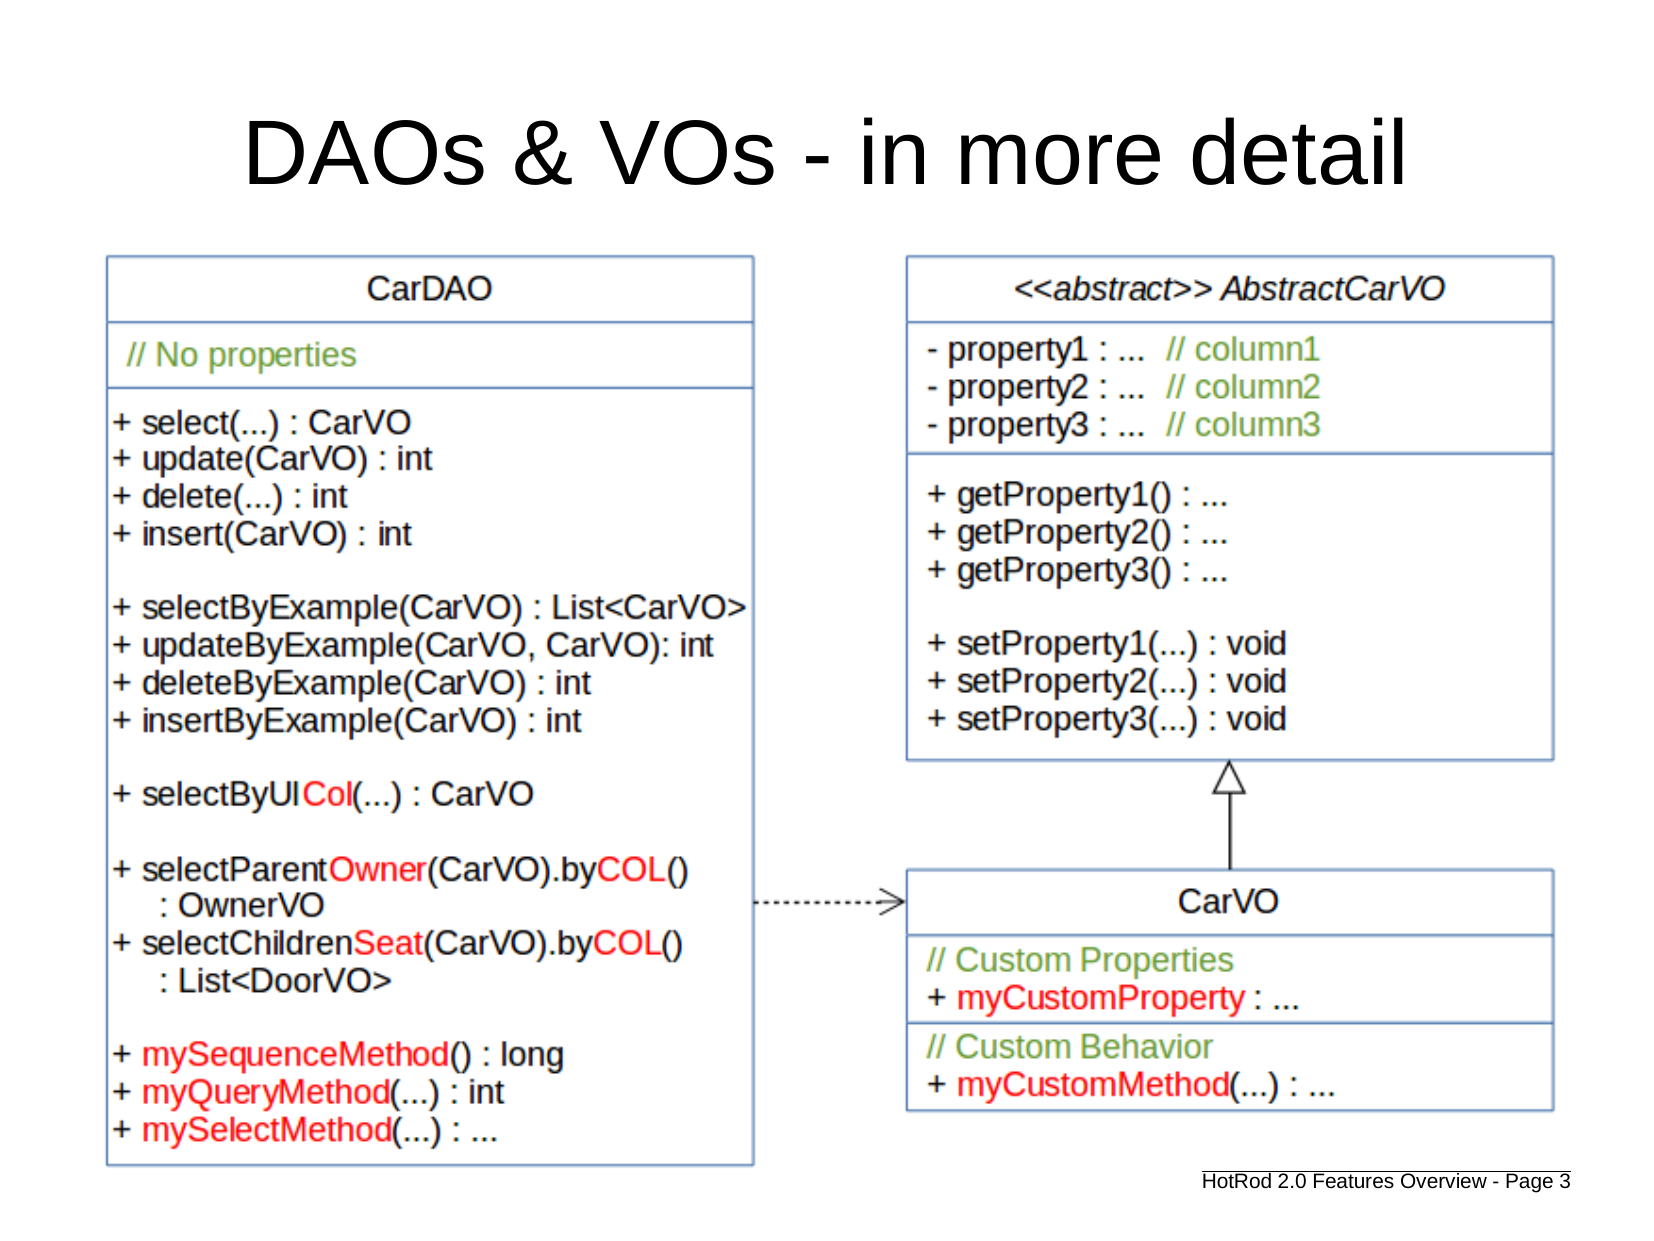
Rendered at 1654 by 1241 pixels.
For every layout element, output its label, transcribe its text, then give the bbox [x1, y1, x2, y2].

title DAOs & VOs - in more detail [82, 49, 1571, 257]
picture [99, 248, 1561, 1171]
